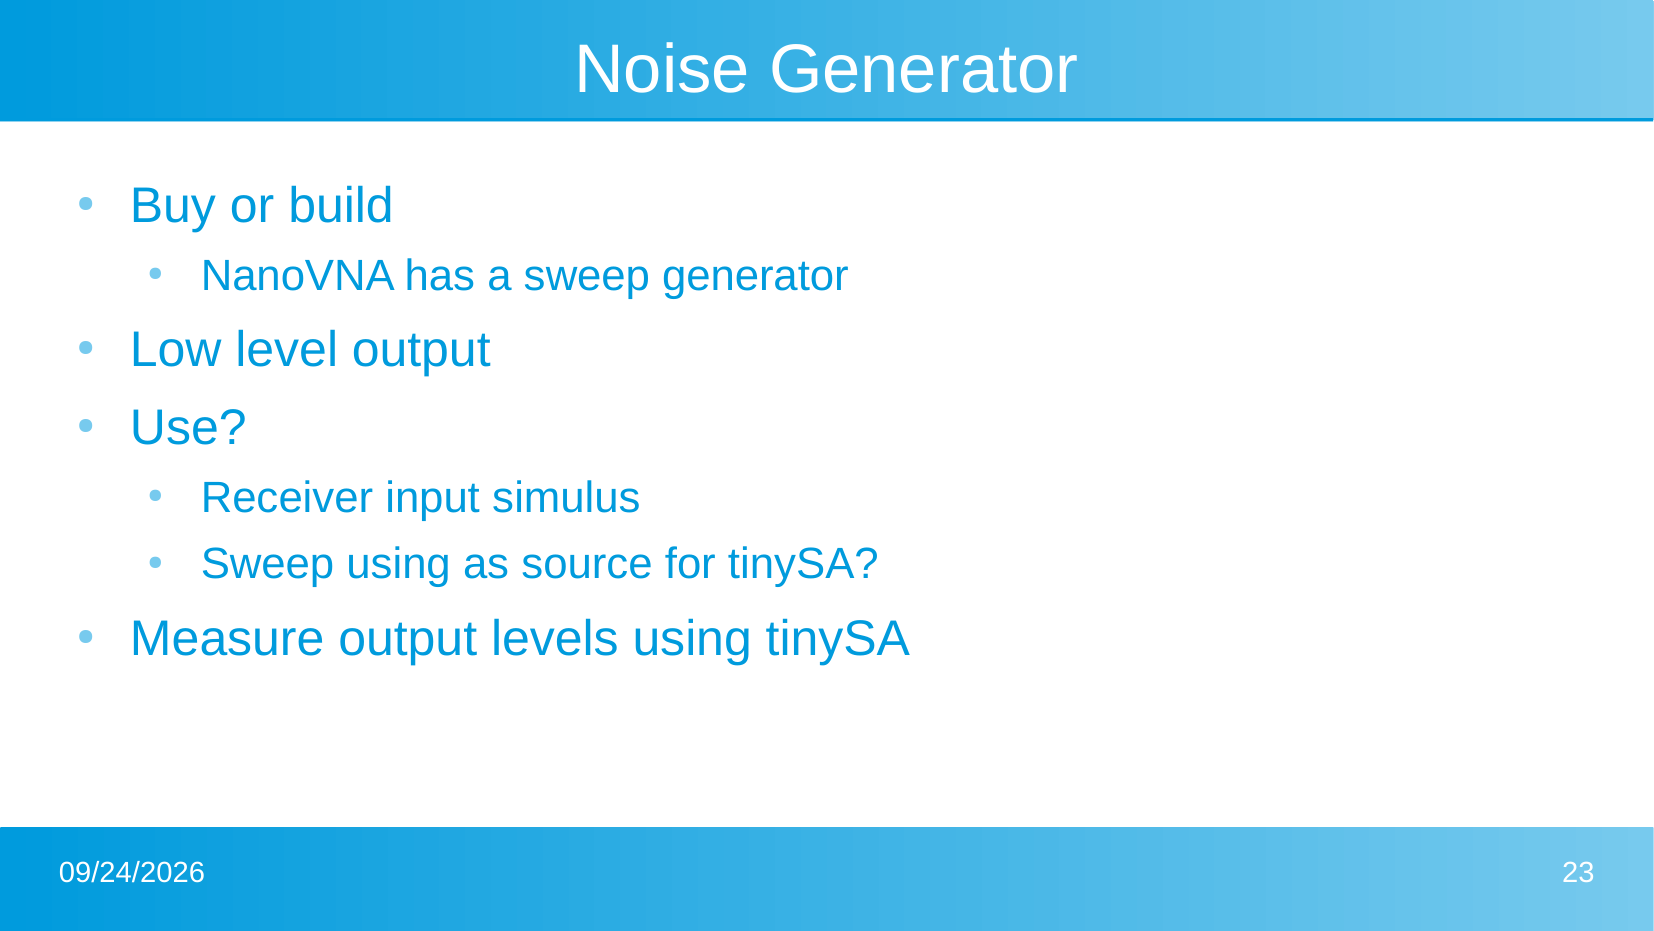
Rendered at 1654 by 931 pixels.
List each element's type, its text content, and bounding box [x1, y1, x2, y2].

list Buy or build NanoVNA has a sweep generator Low level output Use? Receiver input simulus Sweep using as source for tinySA? Measure output levels using tinySA [59, 177, 1595, 768]
title Noise Generator [59, 29, 1595, 108]
